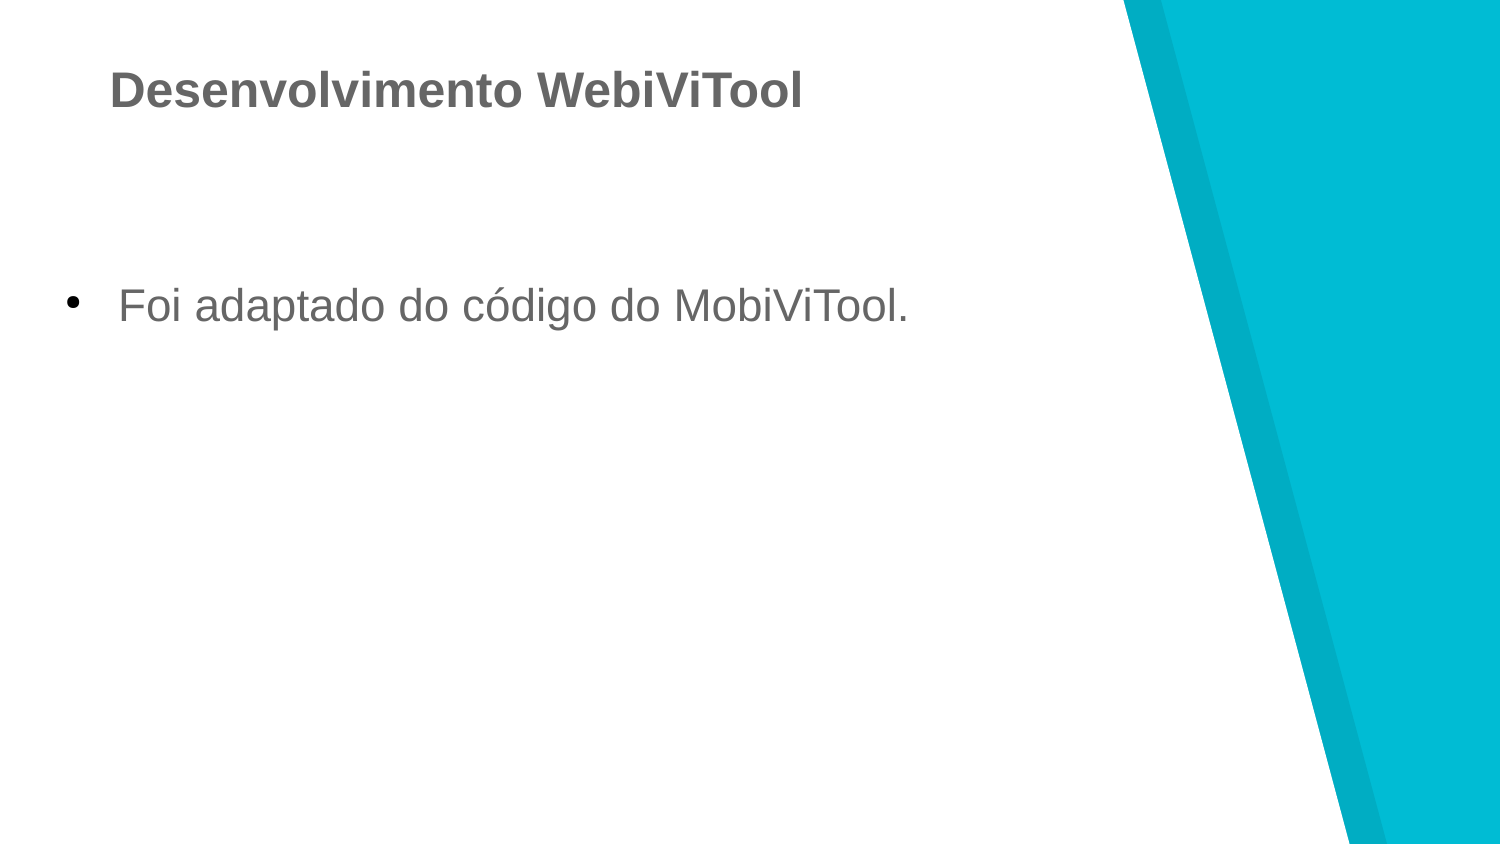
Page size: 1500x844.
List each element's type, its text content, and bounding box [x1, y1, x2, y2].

subtitle Desenvolvimento WebiViTool [94, 42, 1394, 106]
list Foi adaptado do código do MobiViTool. [47, 106, 1398, 792]
